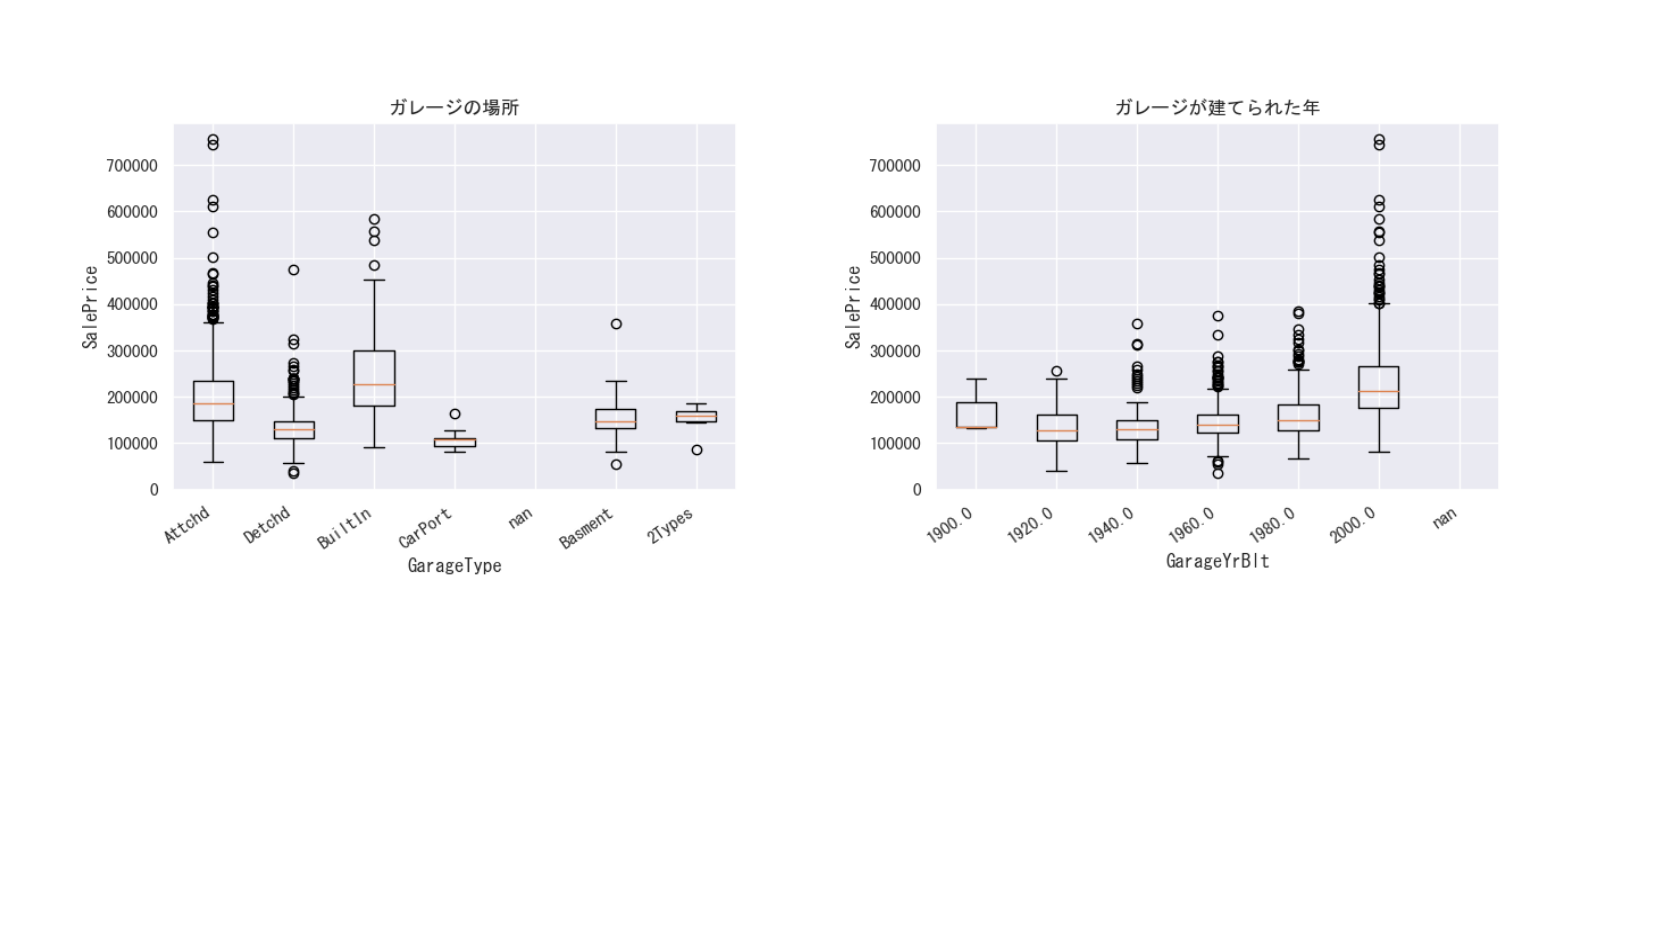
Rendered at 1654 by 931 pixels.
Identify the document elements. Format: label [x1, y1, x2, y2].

picture [82, 58, 809, 598]
picture [845, 58, 1572, 598]
